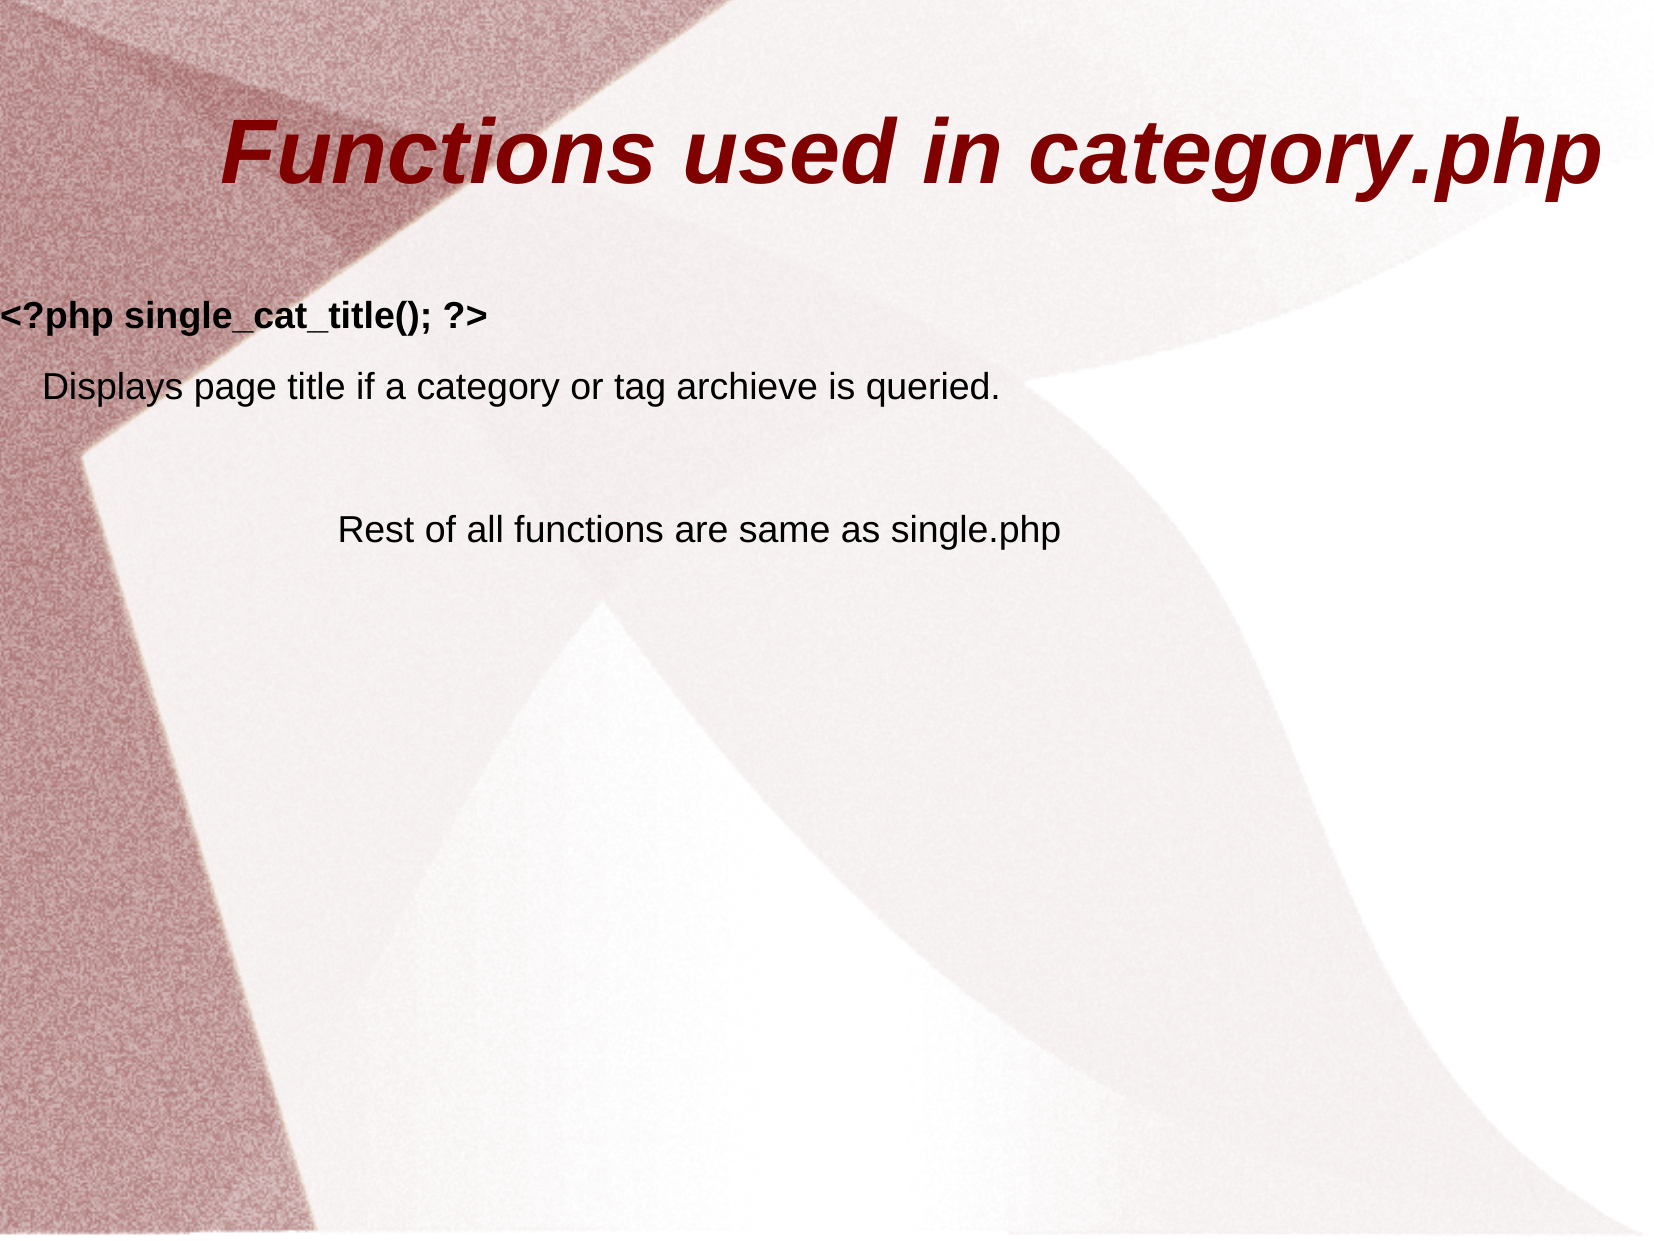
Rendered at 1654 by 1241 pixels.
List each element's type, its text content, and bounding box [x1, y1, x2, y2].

title Functions used in category.php [120, 49, 1606, 257]
list <?php single_cat_title(); ?> Displays page title if a category or tag archieve is queried. Rest of all functions are same as single.php [0, 290, 1600, 994]
picture [0, 0, 1654, 1241]
